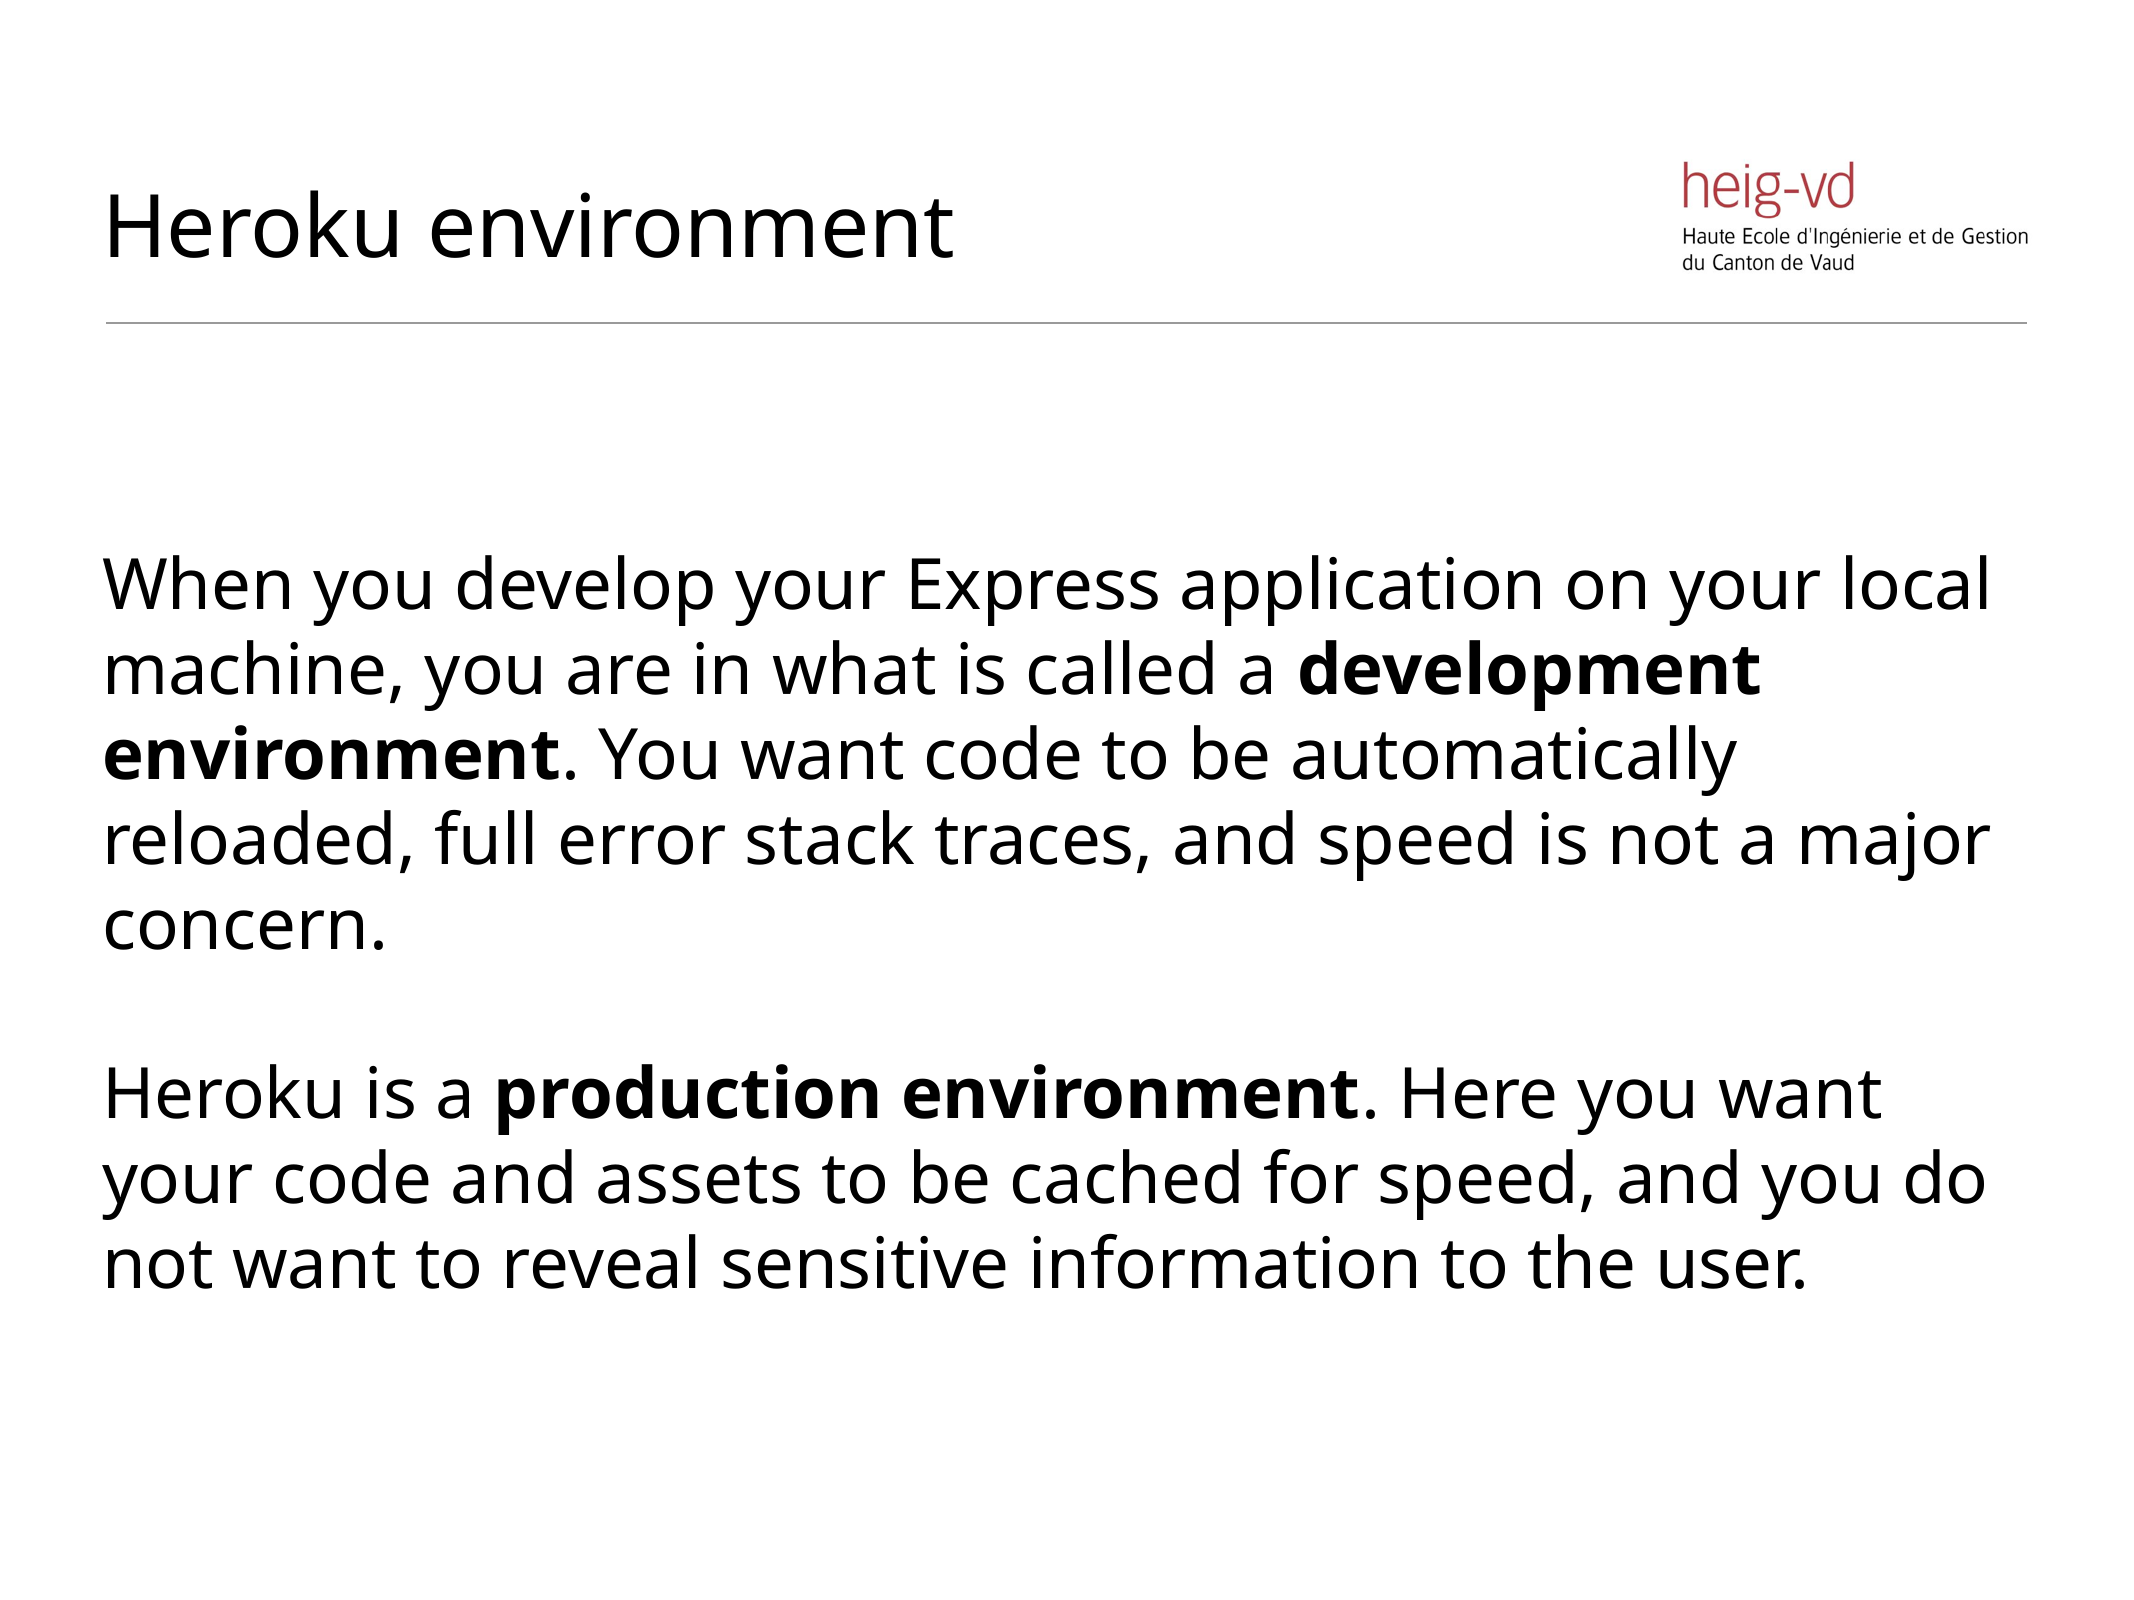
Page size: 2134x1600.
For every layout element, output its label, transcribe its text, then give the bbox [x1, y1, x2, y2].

text_box When you develop your Express application on your local machine, you are in what is called a development environment. You want code to be automatically reloaded, full error stack traces, and speed is not a major concern. Heroku is a production environment. Here you want your code and assets to be cached for speed, and you do not want to reveal sensitive information to the user. [93, 530, 2040, 1312]
title Heroku environment [93, 54, 2040, 284]
